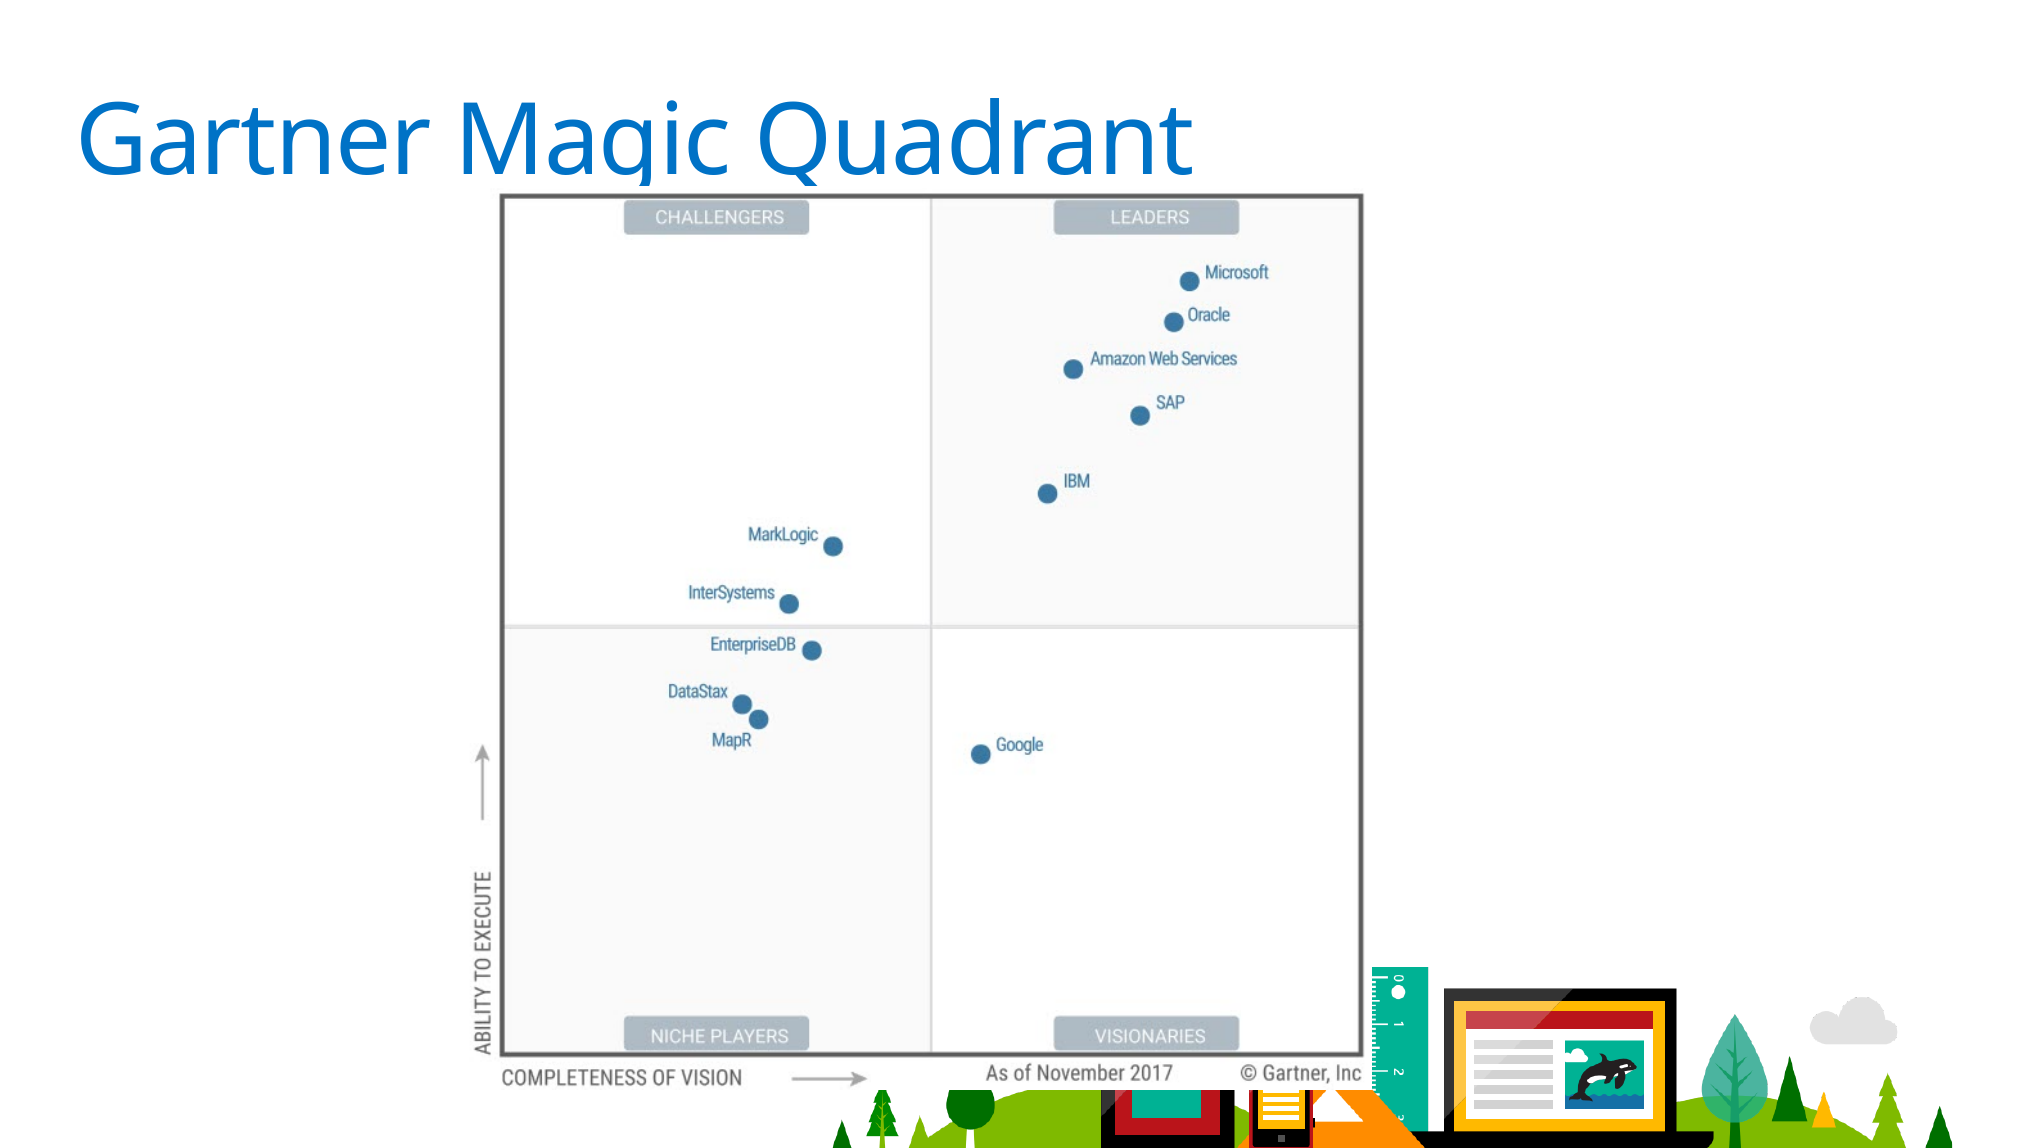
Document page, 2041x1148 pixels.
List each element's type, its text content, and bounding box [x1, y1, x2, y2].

title Gartner Magic Quadrant [60, 60, 1980, 210]
picture [465, 186, 1372, 1090]
